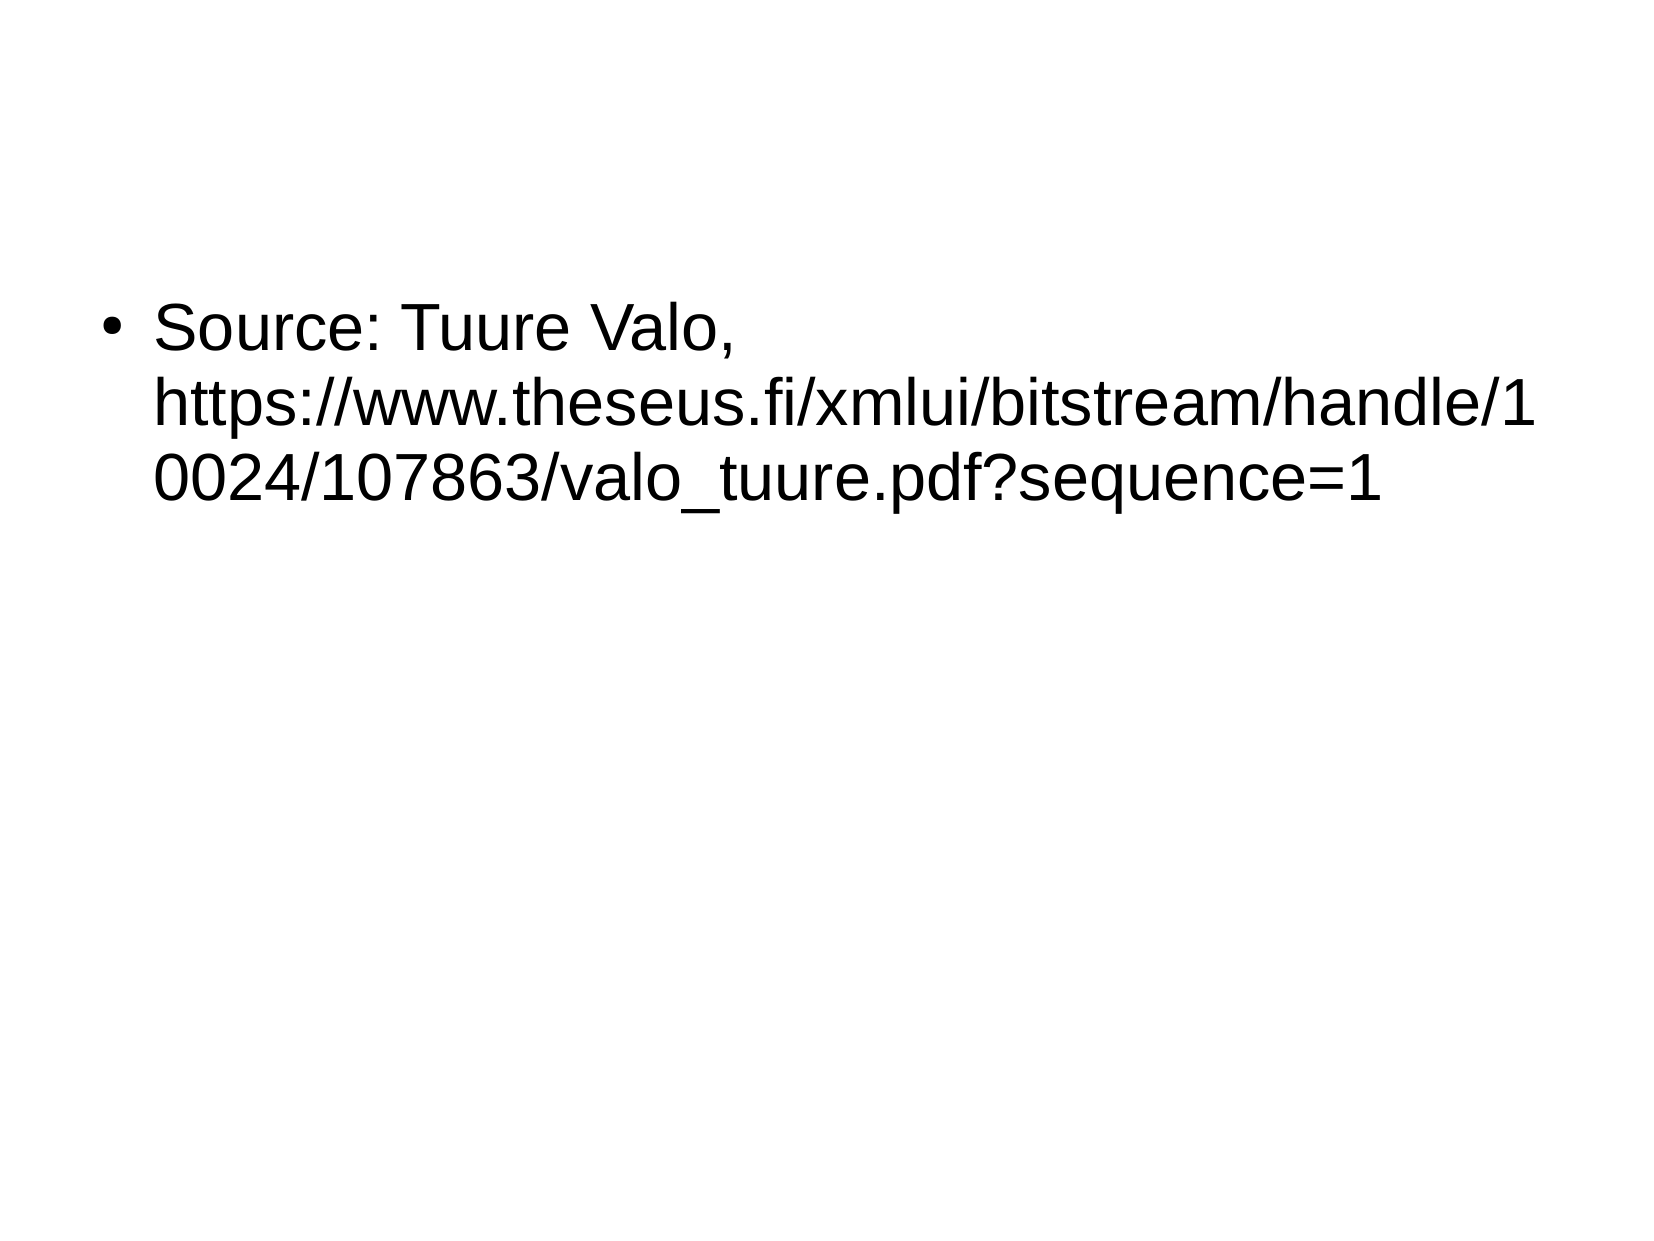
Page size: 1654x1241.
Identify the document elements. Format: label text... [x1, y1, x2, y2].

list Source: Tuure Valo, https://www.theseus.fi/xmlui/bitstream/handle/10024/107863/valo_tuure.pdf?sequence=1 [82, 290, 1571, 1010]
